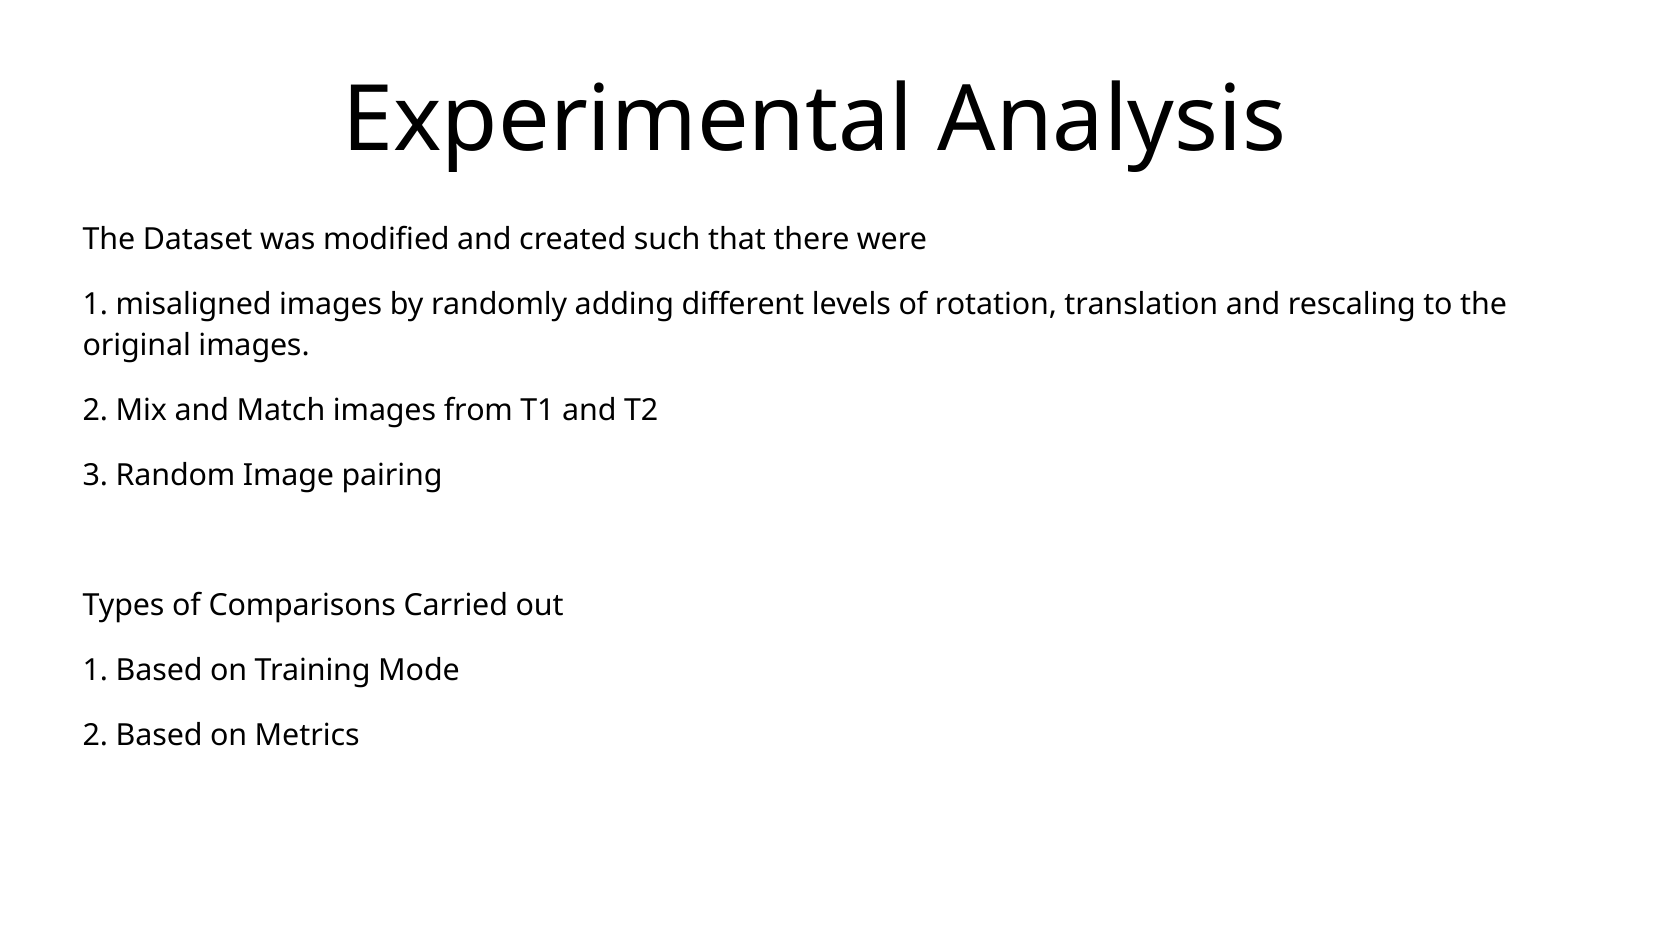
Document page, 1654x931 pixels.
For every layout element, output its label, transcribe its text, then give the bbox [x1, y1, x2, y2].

title Experimental Analysis [82, 37, 1571, 193]
list The Dataset was modified and created such that there were 1. misaligned images by randomly adding different levels of rotation, translation and rescaling to the original images. 2. Mix and Match images from T1 and T2 3. Random Image pairing Types of Comparisons Carried out 1. Based on Training Mode 2. Based on Metrics [82, 217, 1571, 758]
